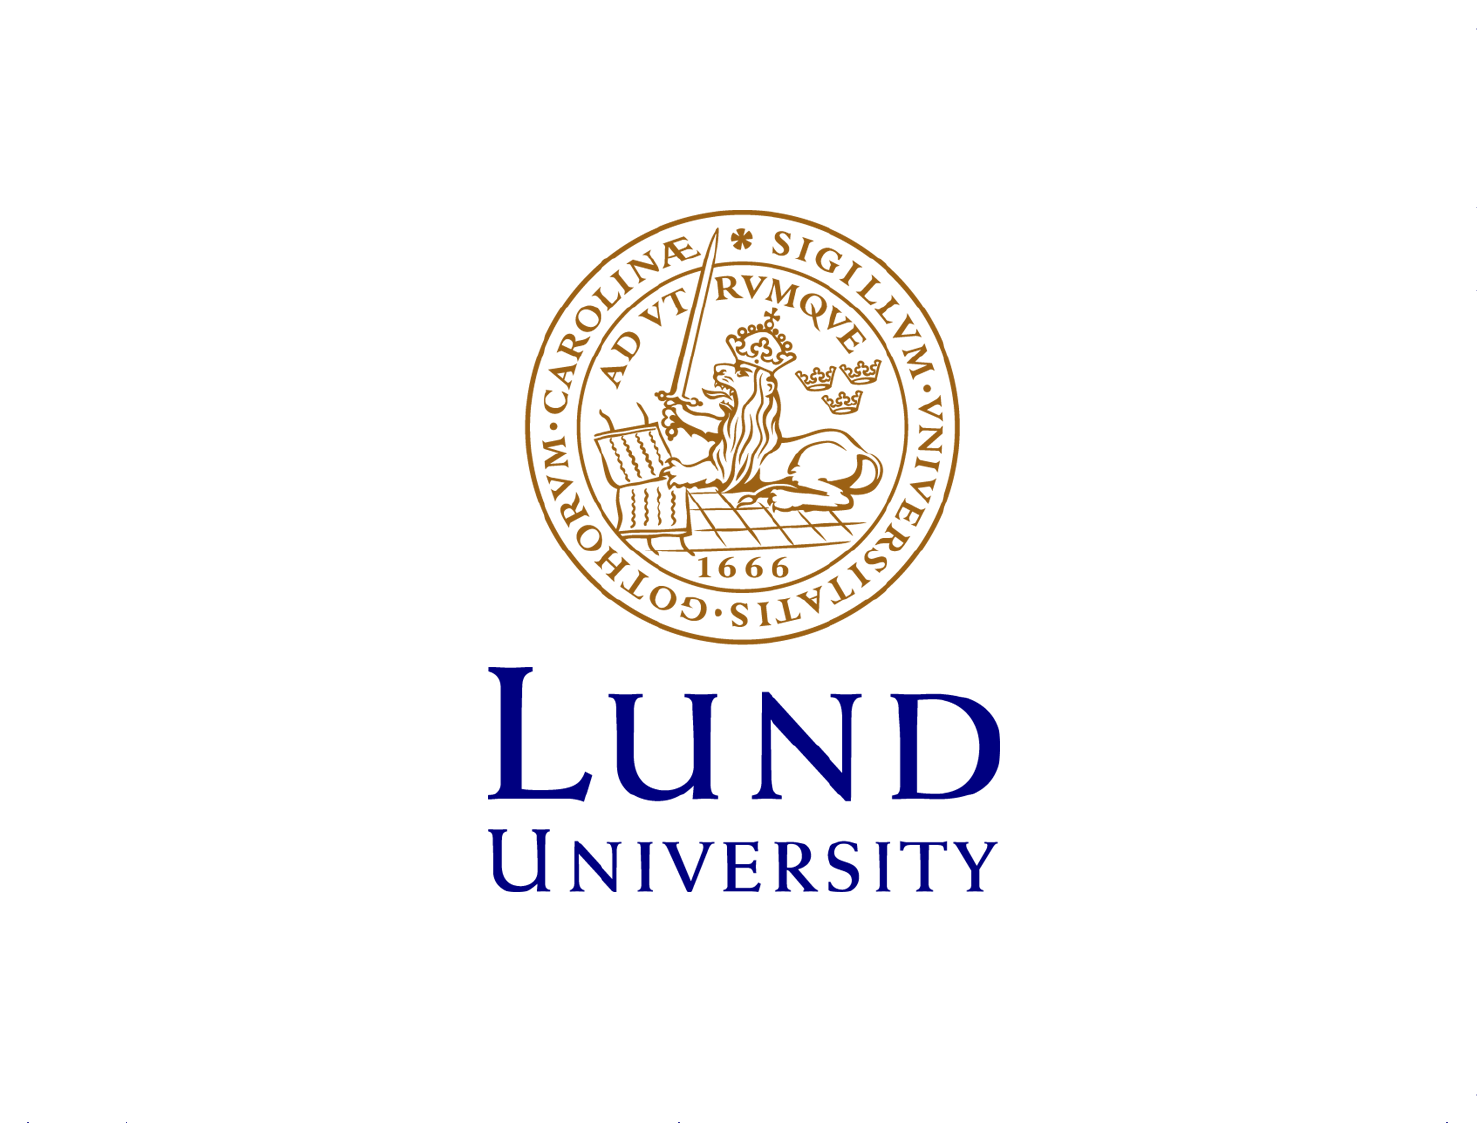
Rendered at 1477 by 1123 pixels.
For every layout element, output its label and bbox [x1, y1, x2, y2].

picture [488, 210, 1000, 892]
